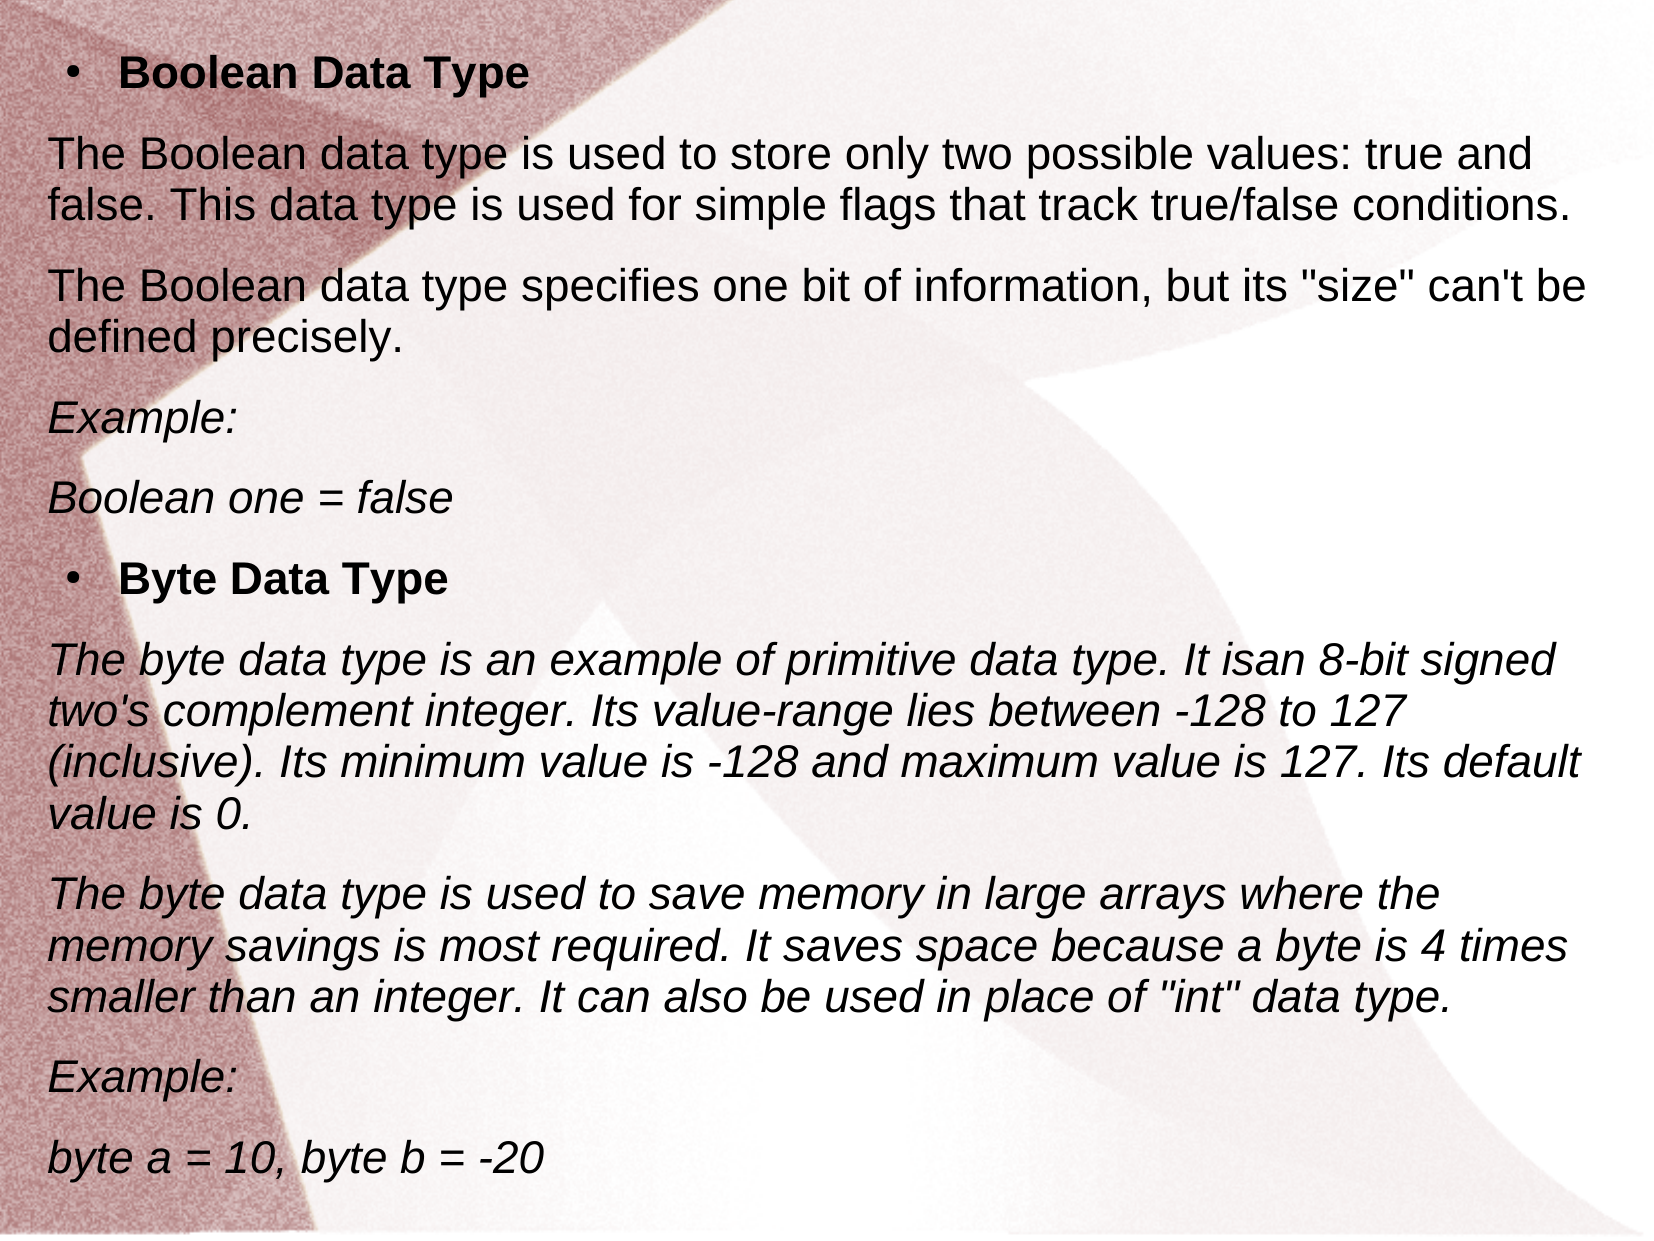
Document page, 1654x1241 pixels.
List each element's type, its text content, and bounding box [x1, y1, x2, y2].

picture [0, 0, 1654, 1241]
list Boolean Data Type The Boolean data type is used to store only two possible values: true and false. This data type is used for simple flags that track true/false conditions. The Boolean data type specifies one bit of information, but its "size" can't be defined precisely. Example: Boolean one = false Byte Data Type The byte data type is an example of primitive data type. It isan 8-bit signed two's complement integer. Its value-range lies between -128 to 127 (inclusive). Its minimum value is -128 and maximum value is 127. Its default value is 0. The byte data type is used to save memory in large arrays where the memory savings is most required. It saves space because a byte is 4 times smaller than an integer. It can also be used in place of "int" data type. Example: byte a = 10, byte b = -20 [47, 47, 1601, 1193]
